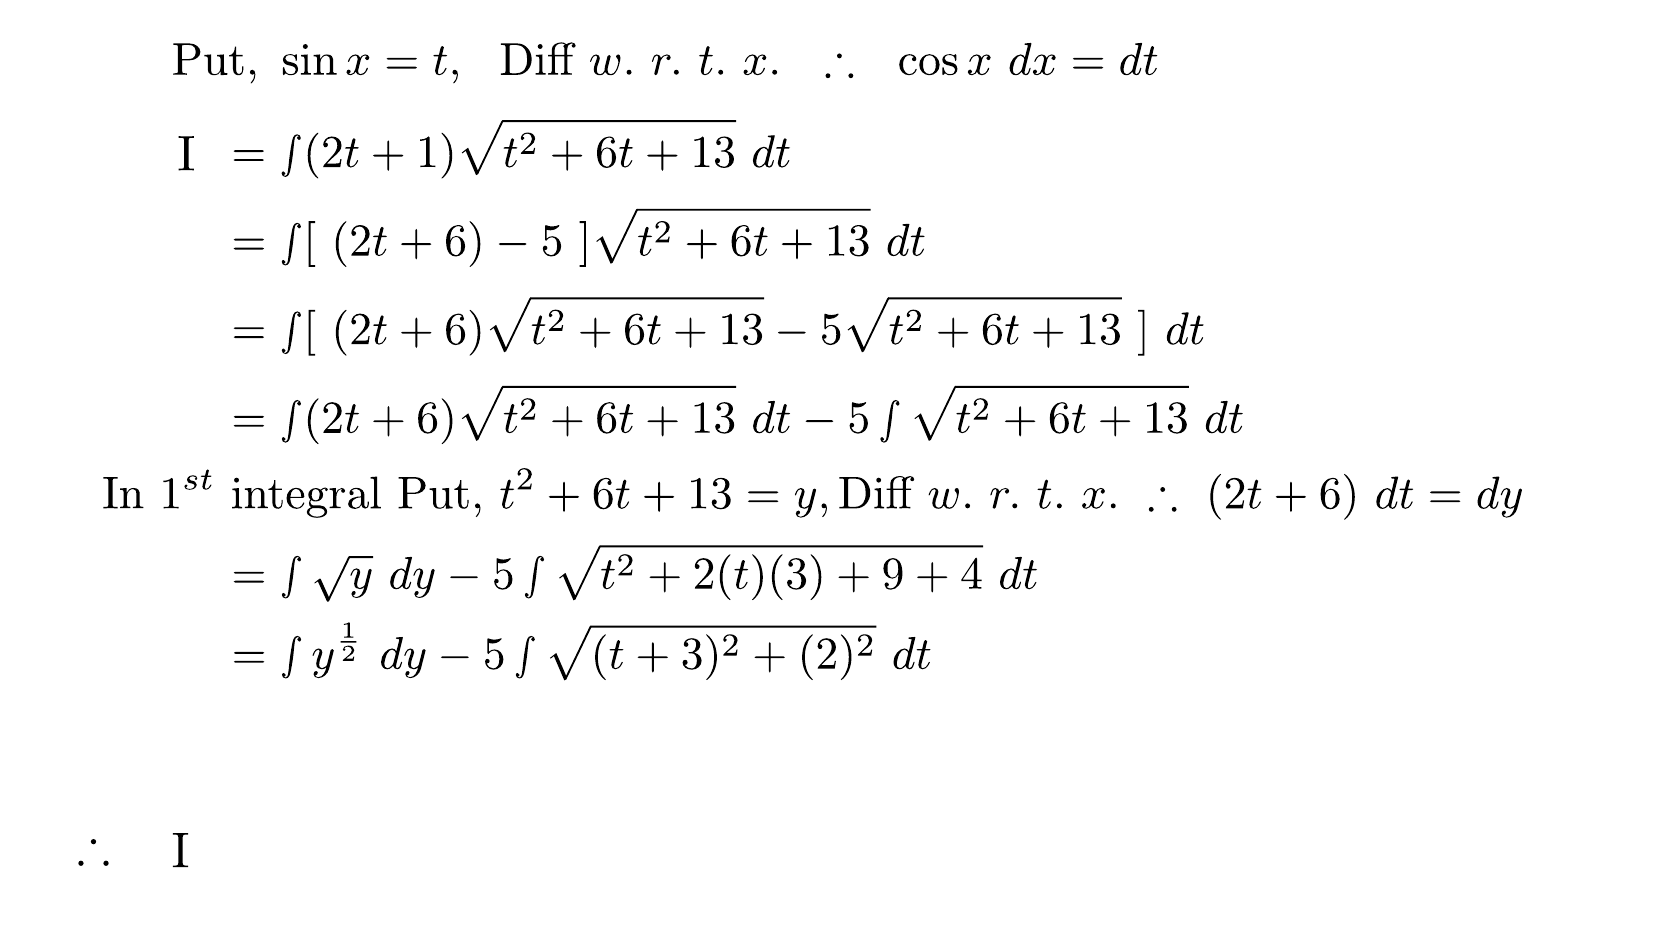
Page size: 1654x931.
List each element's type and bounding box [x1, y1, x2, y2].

title [47, 36, 1607, 898]
text_box [233, 120, 791, 179]
text_box [233, 385, 1243, 445]
text_box [173, 42, 1158, 84]
text_box [172, 833, 189, 868]
text_box [233, 622, 931, 681]
text_box [233, 297, 1204, 356]
text_box [233, 545, 1038, 602]
text_box [178, 136, 194, 171]
text_box [78, 838, 109, 866]
text_box [233, 208, 925, 267]
text_box [103, 468, 1522, 520]
